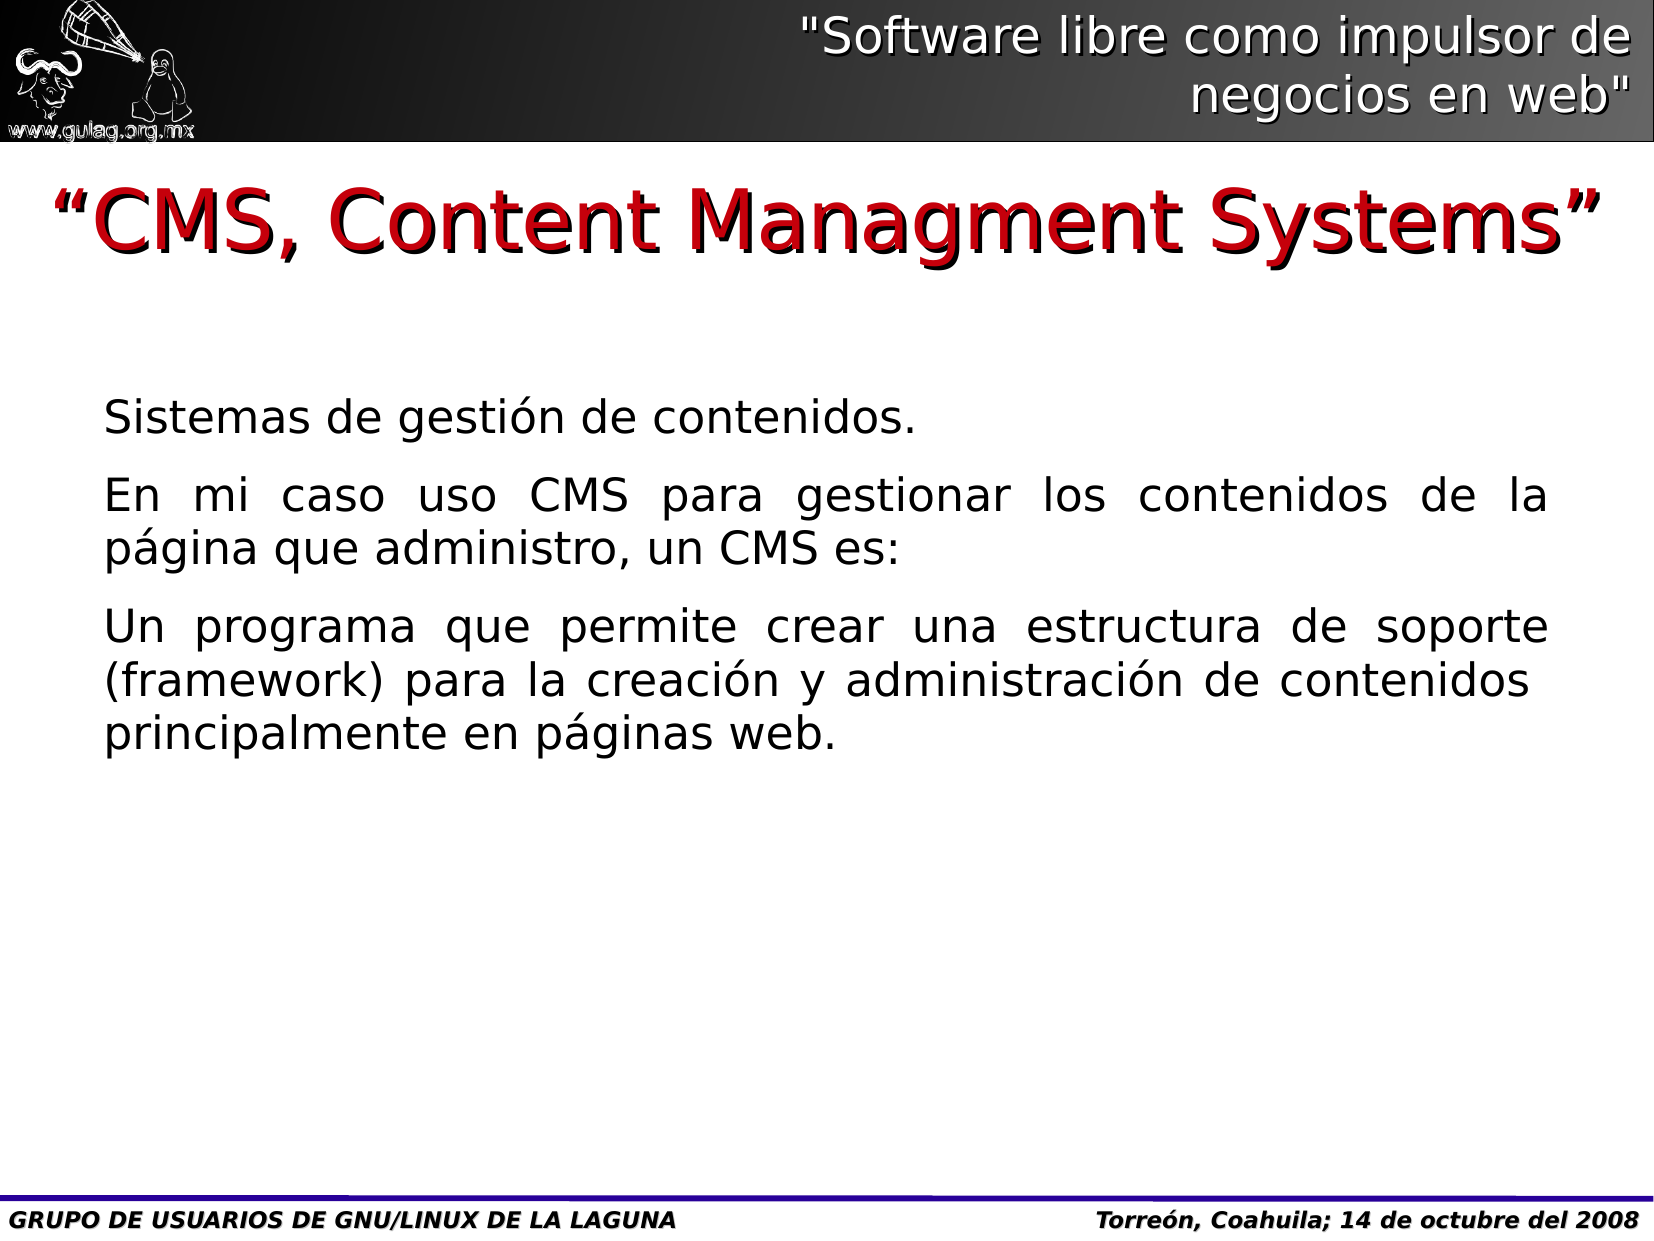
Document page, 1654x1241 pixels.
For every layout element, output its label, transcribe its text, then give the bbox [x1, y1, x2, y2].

picture [5, 0, 197, 144]
text_box [197, 0, 1654, 142]
text_box GRUPO DE USUARIOS DE GNU/LINUX DE LA LAGUNA [0, 1200, 693, 1241]
text_box “CMS, Content Managment Systems” [29, 165, 1625, 278]
text_box Torreón, Coahuila; 14 de octubre del 2008 [1080, 1200, 1654, 1241]
text_box "Software libre como impulsor de negocios en web" [749, 0, 1648, 132]
text_box Sistemas de gestión de contenidos. En mi caso uso CMS para gestionar los contenidos de la página que administro, un CMS es: Un programa que permite crear una estructura de soporte (framework) para la creación y administración de contenidos principalmente en páginas web. [88, 383, 1565, 768]
text_box [0, 0, 5, 142]
